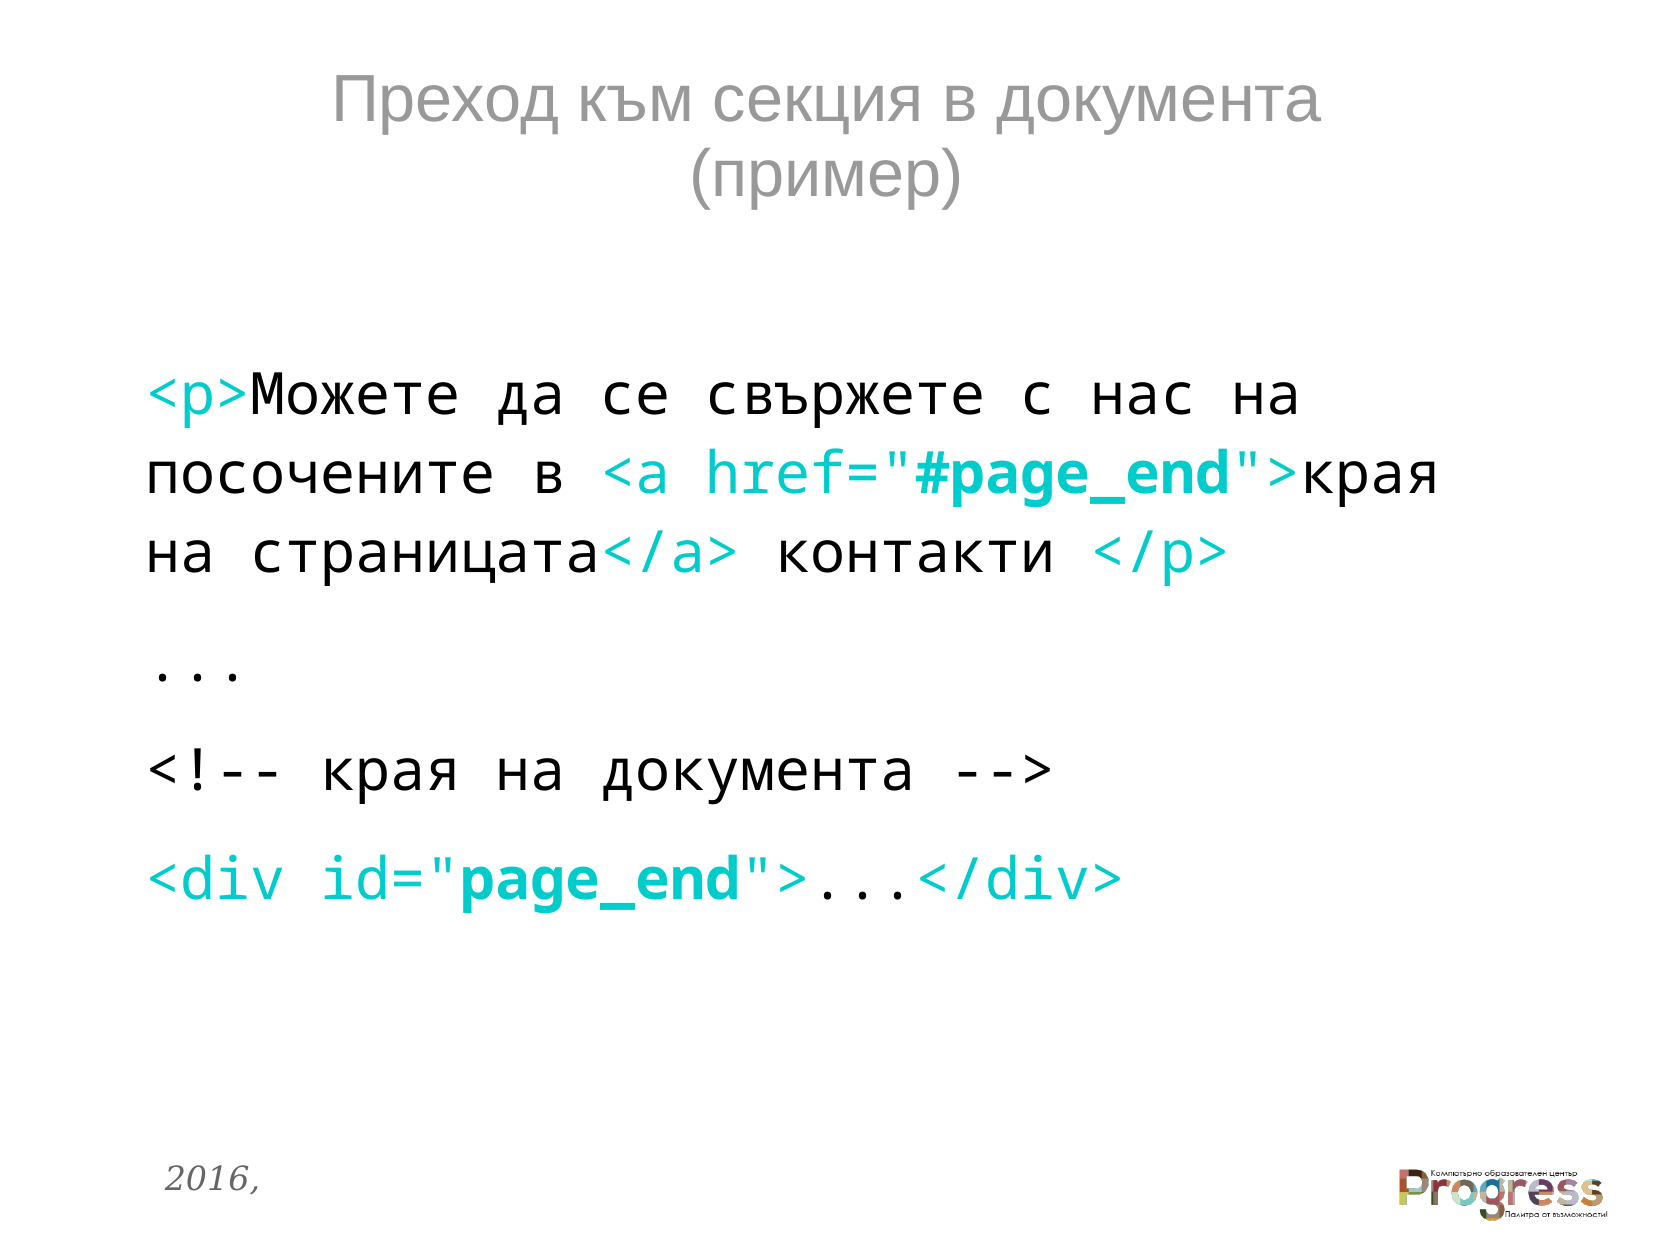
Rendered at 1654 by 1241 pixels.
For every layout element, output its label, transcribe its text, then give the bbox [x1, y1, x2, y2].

picture [1399, 1168, 1613, 1221]
text_box 2016, Ива Е. Попова [150, 1152, 586, 1201]
title Преход към секция в документа (пример) [82, 55, 1571, 216]
list <p>Можете да се свържете с нас на посочените в <a href="#page_end">края на страницата</a> контакти </p> ... <!-- края на документа --> <div id="page_end">...</div> [75, 255, 1516, 1036]
